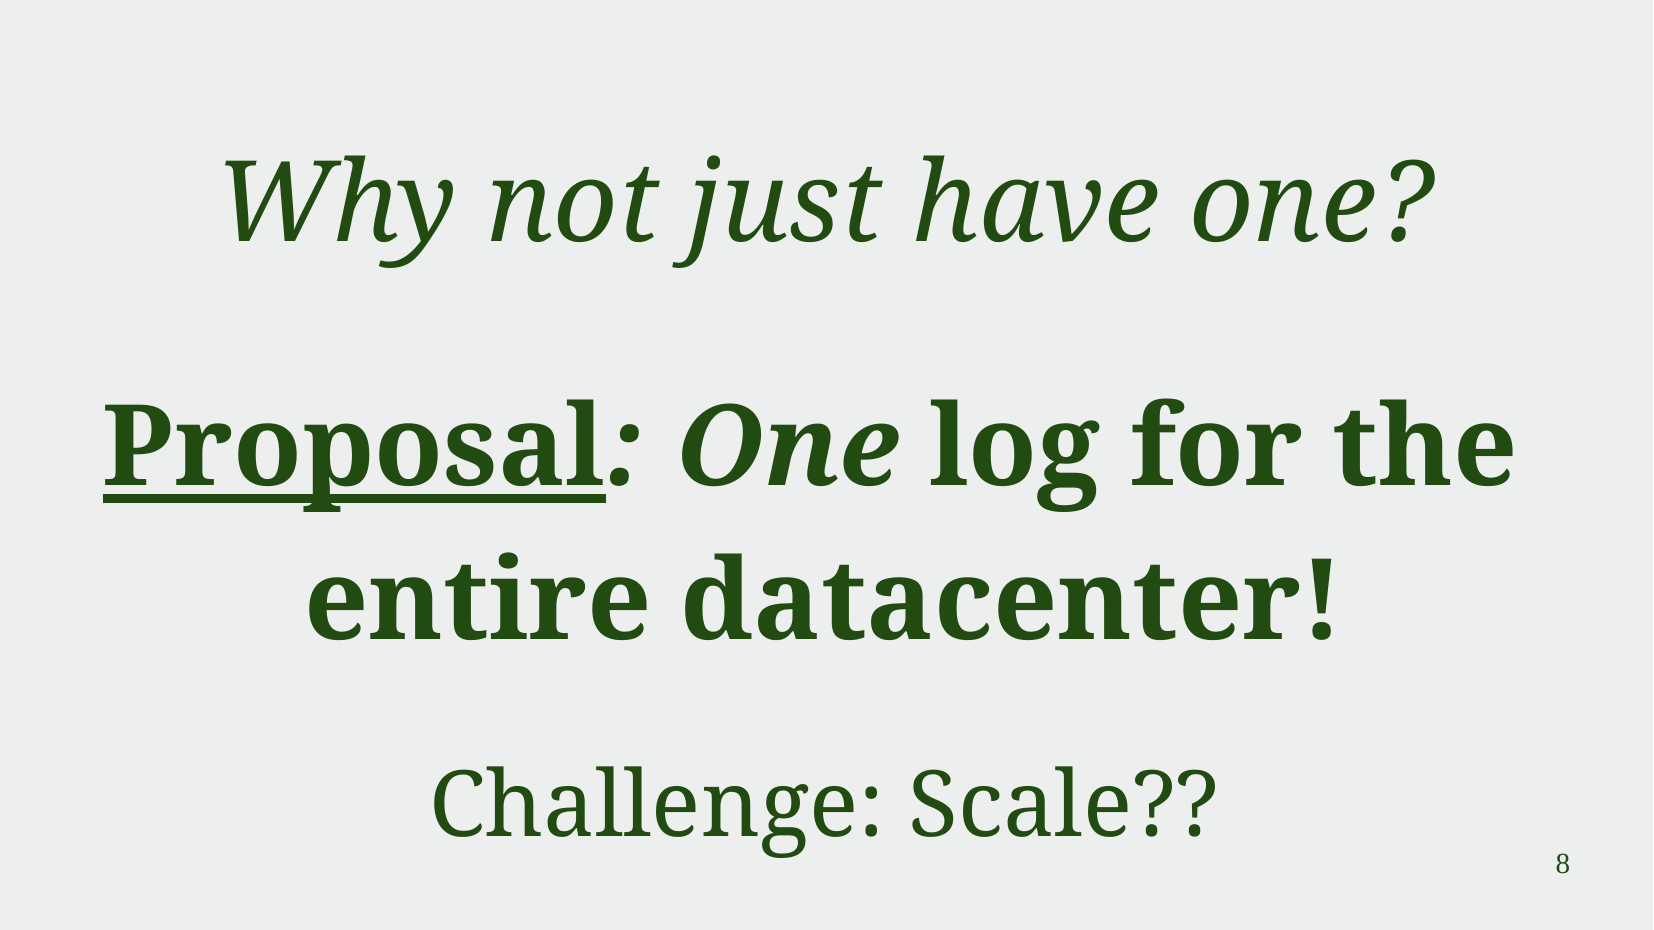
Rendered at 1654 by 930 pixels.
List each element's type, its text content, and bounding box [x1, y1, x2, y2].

subtitle Why not just have one? Proposal: One log for the entire datacenter! [37, 37, 1612, 548]
text_box Challenge: Scale?? [37, 548, 1612, 930]
